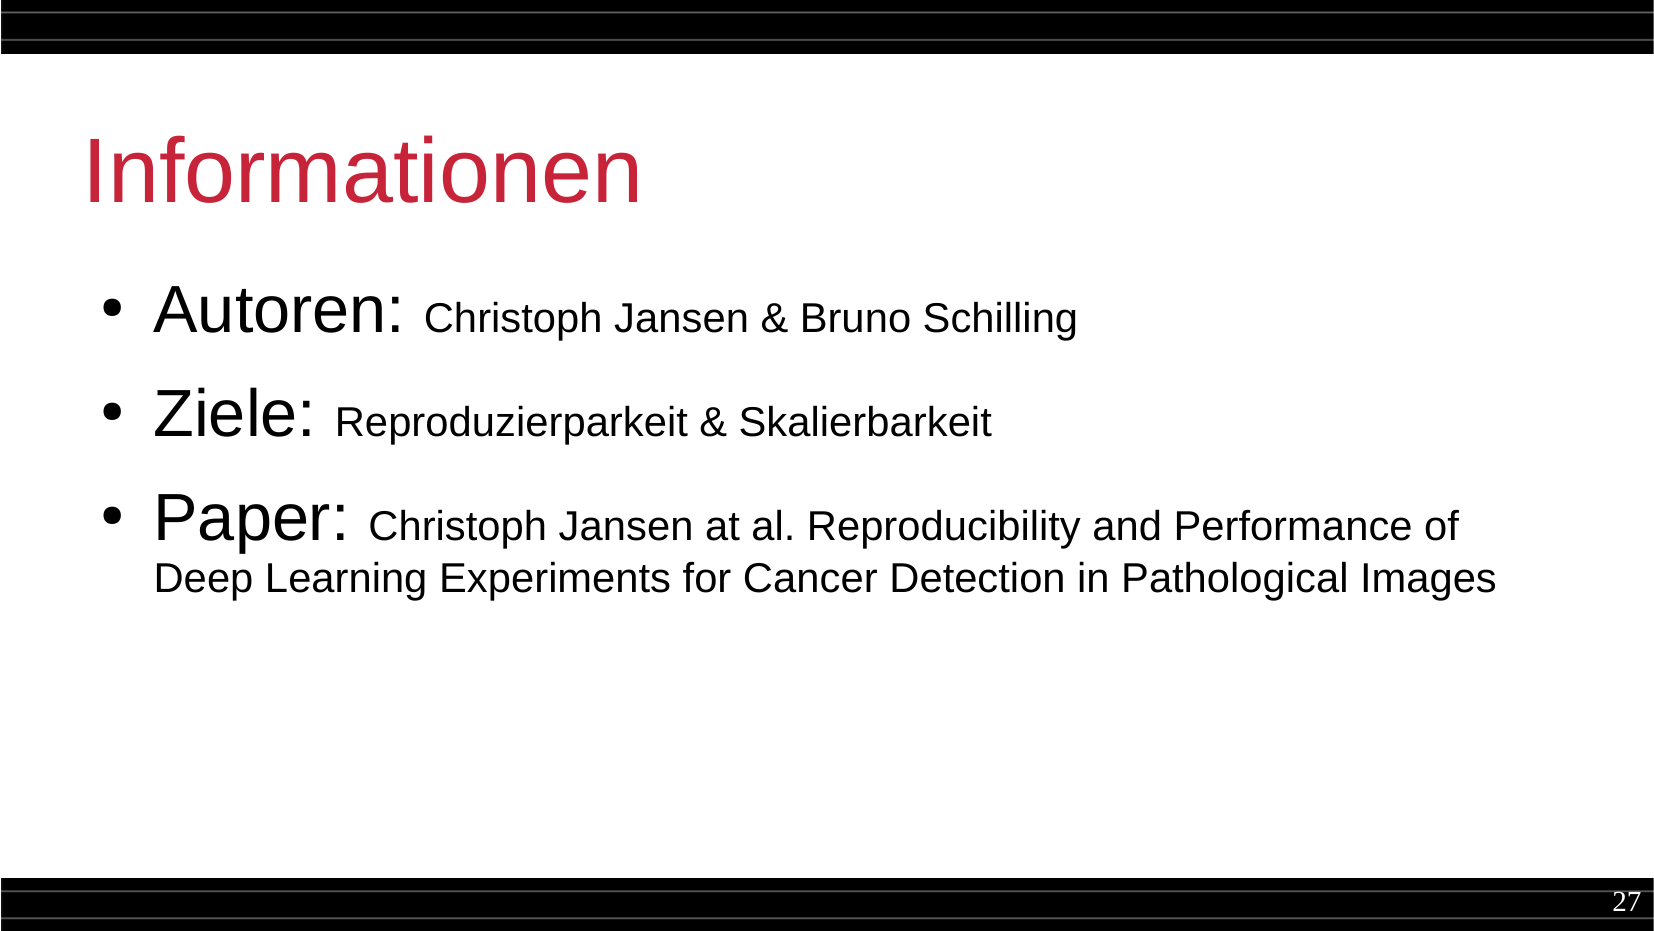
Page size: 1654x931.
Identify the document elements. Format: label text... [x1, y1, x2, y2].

picture [1, 0, 1654, 54]
list Autoren: Christoph Jansen & Bruno Schilling Ziele: Reproduzierparkeit & Skalierbarkeit Paper: Christoph Jansen at al. Reproducibility and Performance of Deep Learning Experiments for Cancer Detection in Pathological Images [82, 271, 1571, 851]
title Informationen [82, 92, 1571, 249]
picture [1, 878, 1654, 931]
